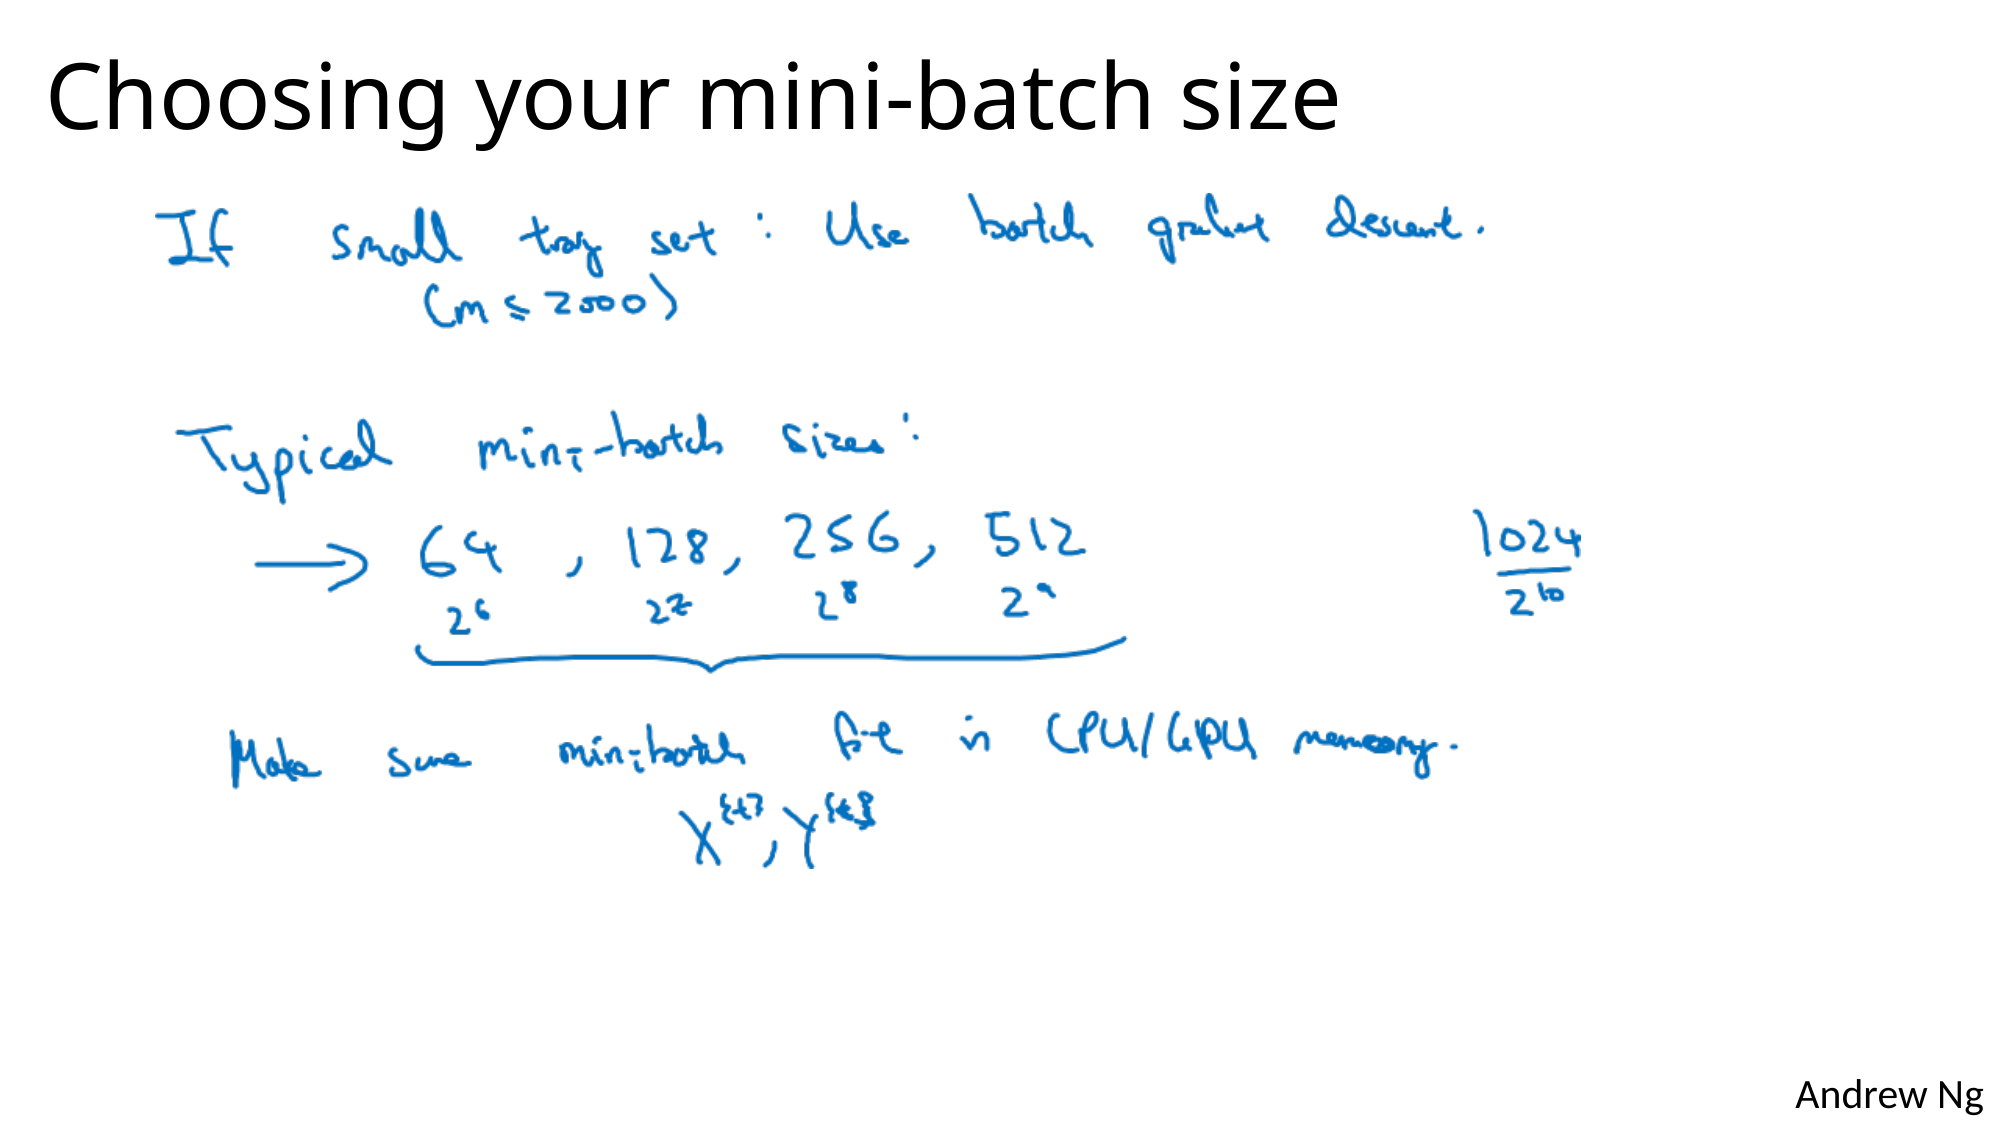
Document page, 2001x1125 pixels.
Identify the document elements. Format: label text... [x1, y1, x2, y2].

picture [155, 193, 1581, 869]
title Choosing your mini-batch size [30, 29, 2000, 248]
